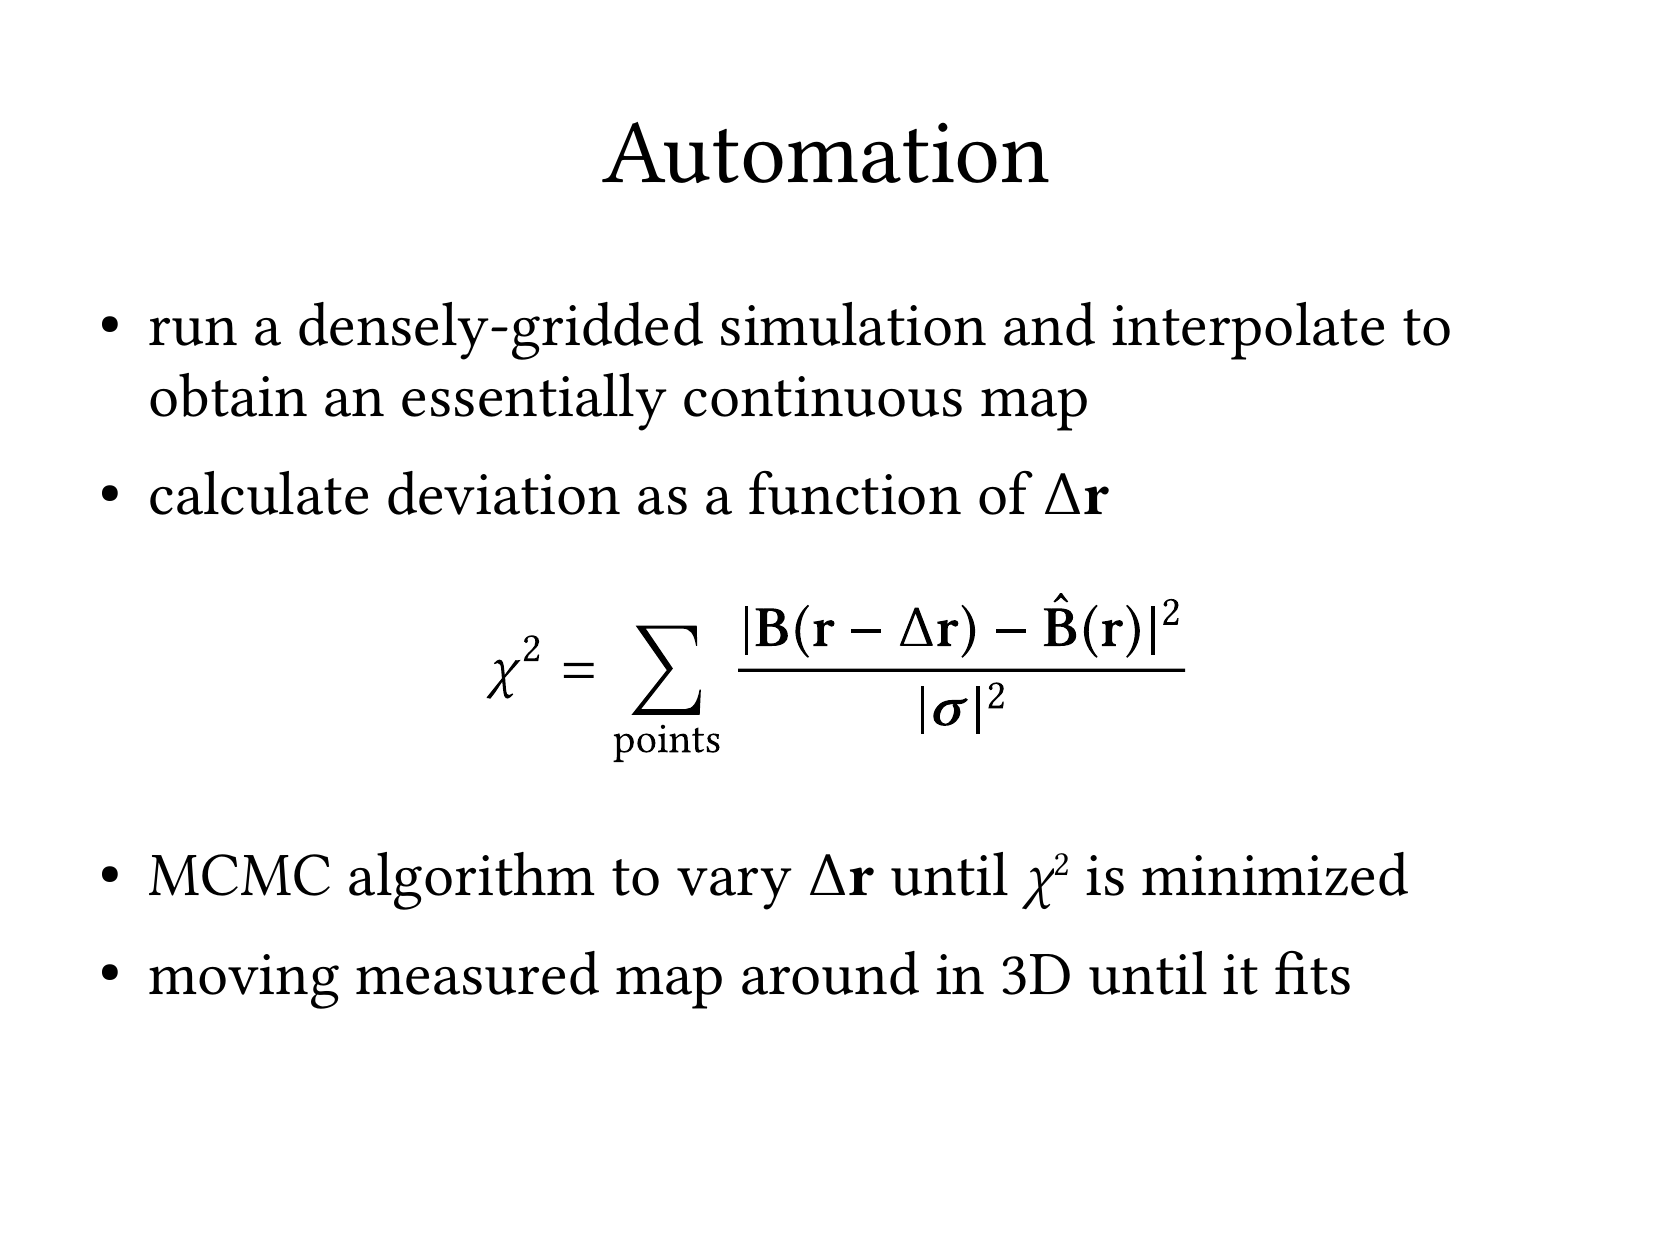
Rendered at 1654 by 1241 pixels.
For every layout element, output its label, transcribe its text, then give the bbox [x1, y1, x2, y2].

list run a densely-gridded simulation and interpolate to obtain an essentially continuous map calculate deviation as a function of Δr MCMC algorithm to vary Δr until χ2 is minimized moving measured map around in 3D until it fits [82, 290, 1571, 1010]
text_box [486, 593, 1186, 763]
title Automation [82, 49, 1571, 257]
